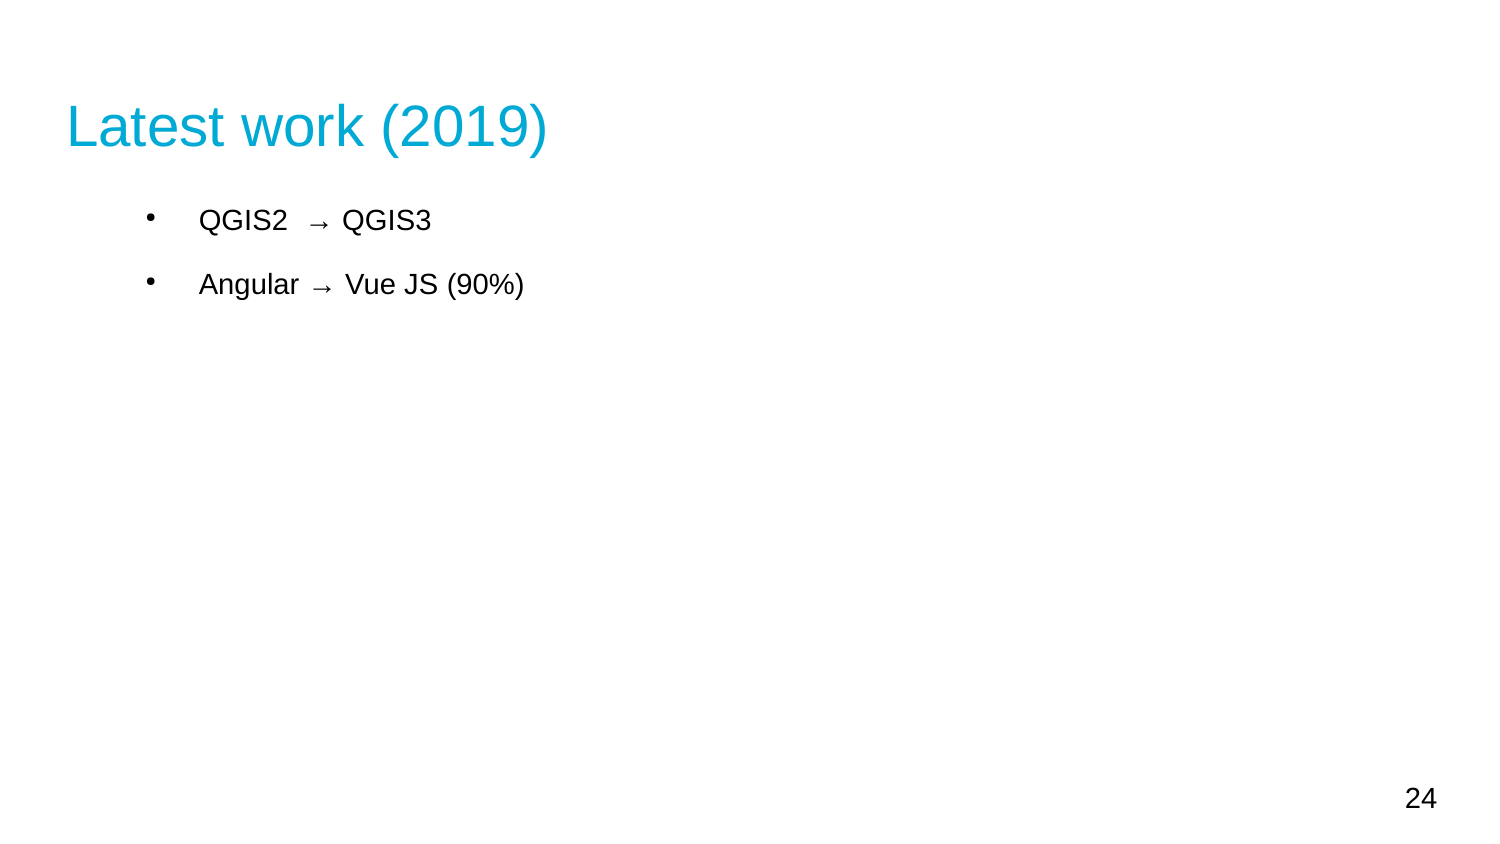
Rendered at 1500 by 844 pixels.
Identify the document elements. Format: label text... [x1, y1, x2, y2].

title Latest work (2019) [51, 72, 1449, 167]
slide_number <číslo> [1389, 764, 1480, 830]
list QGIS2 → QGIS3 Angular → Vue JS (90%) [112, 185, 1388, 275]
